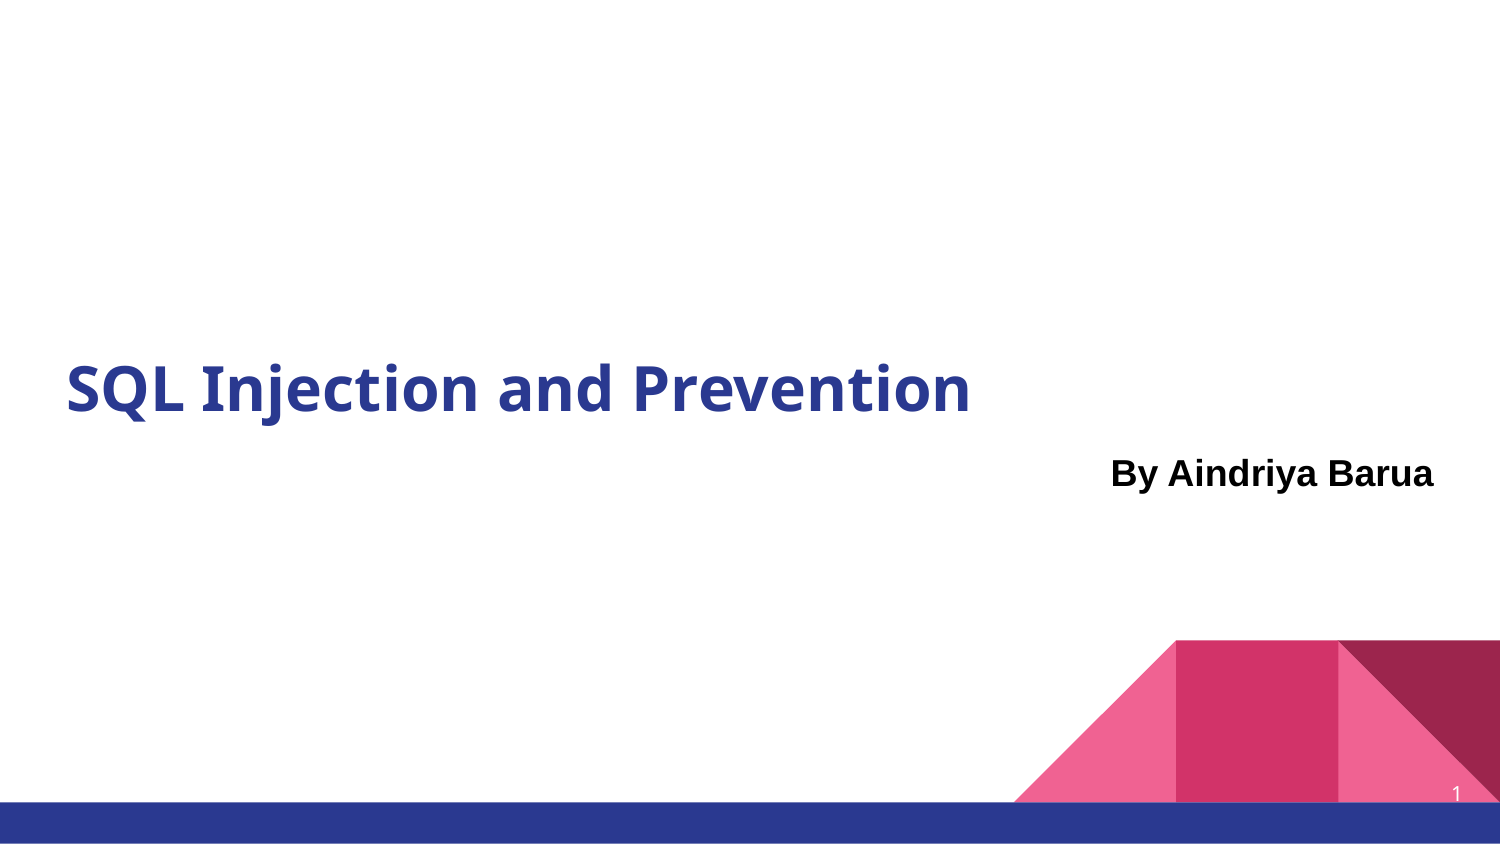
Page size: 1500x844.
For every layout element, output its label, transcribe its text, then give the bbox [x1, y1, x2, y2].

title SQL Injection and Prevention [51, 334, 1449, 434]
slide_number <number> [1387, 762, 1478, 828]
list By Aindriya Barua [51, 434, 1449, 565]
